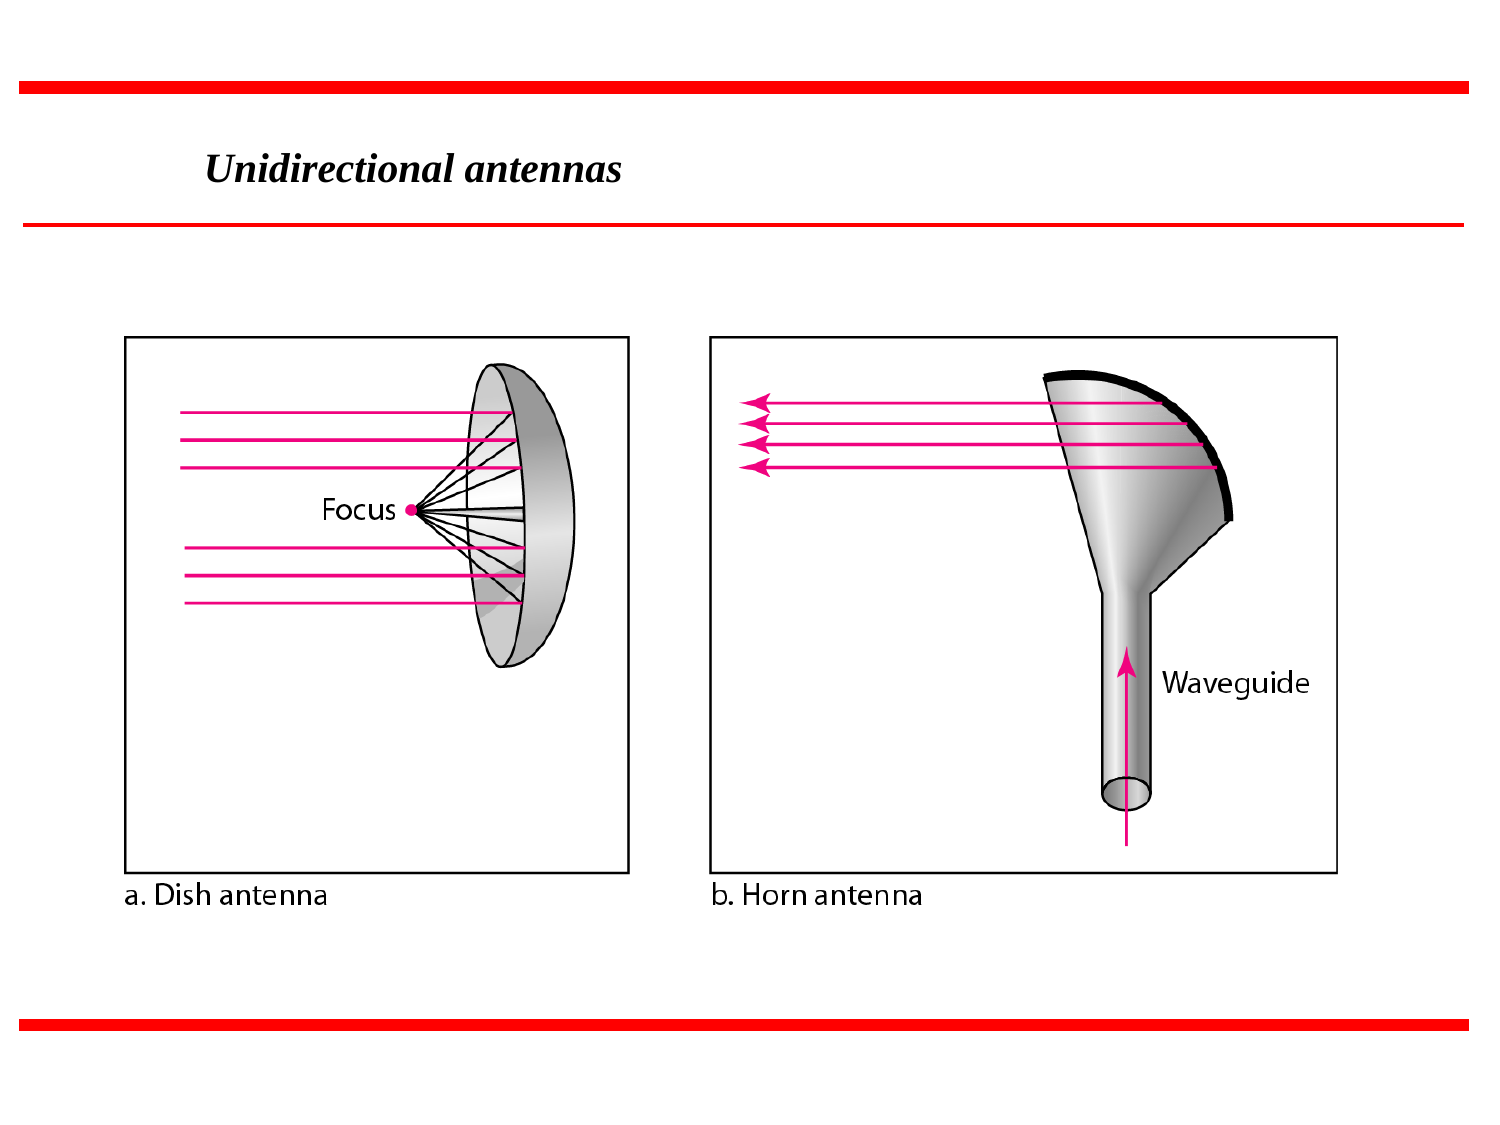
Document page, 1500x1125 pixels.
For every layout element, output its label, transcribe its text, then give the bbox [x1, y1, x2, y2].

picture [124, 336, 1338, 913]
text_box Unidirectional antennas [176, 124, 638, 201]
